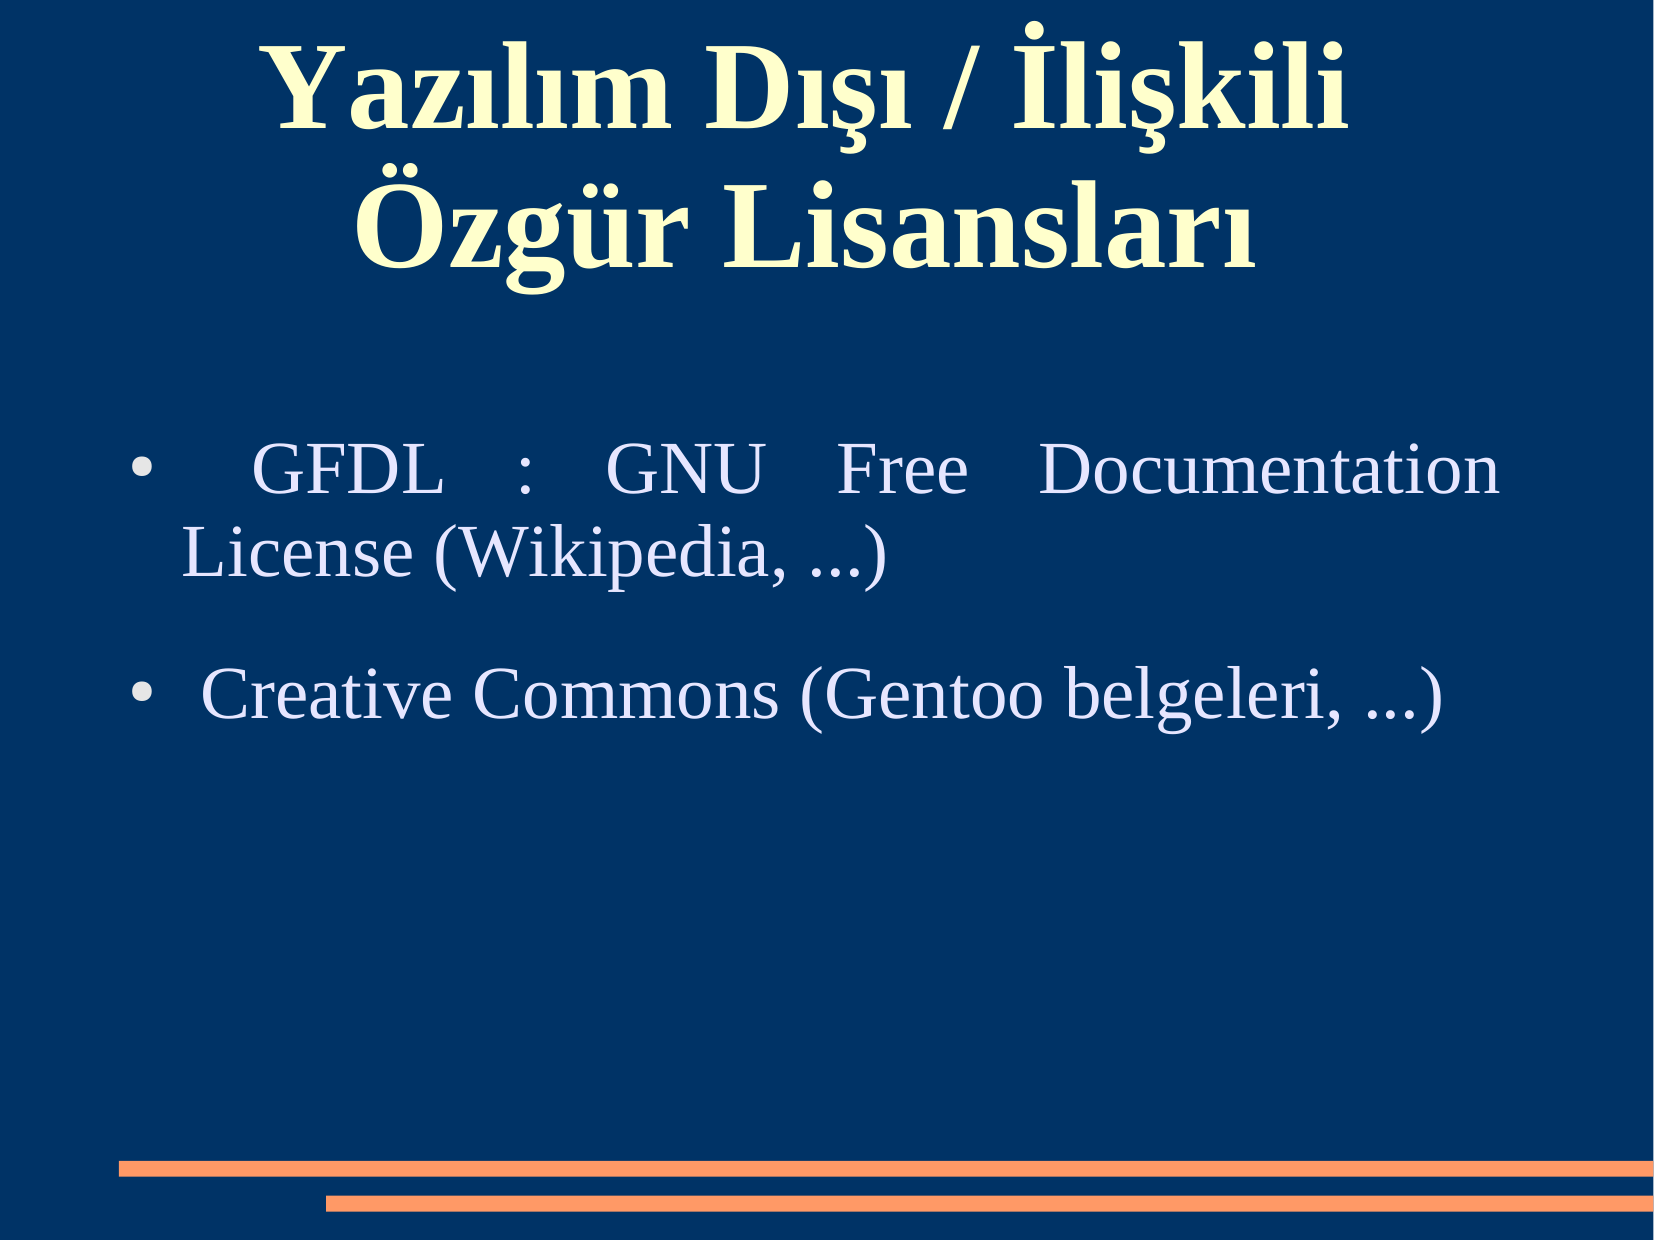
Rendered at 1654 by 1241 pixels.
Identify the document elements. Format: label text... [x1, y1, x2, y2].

list GFDL : GNU Free Documentation License (Wikipedia, ...) Creative Commons (Gentoo belgeleri, ...) [111, 426, 1502, 889]
title Yazılım Dışı / İlişkili Özgür Lisansları [87, 17, 1522, 295]
